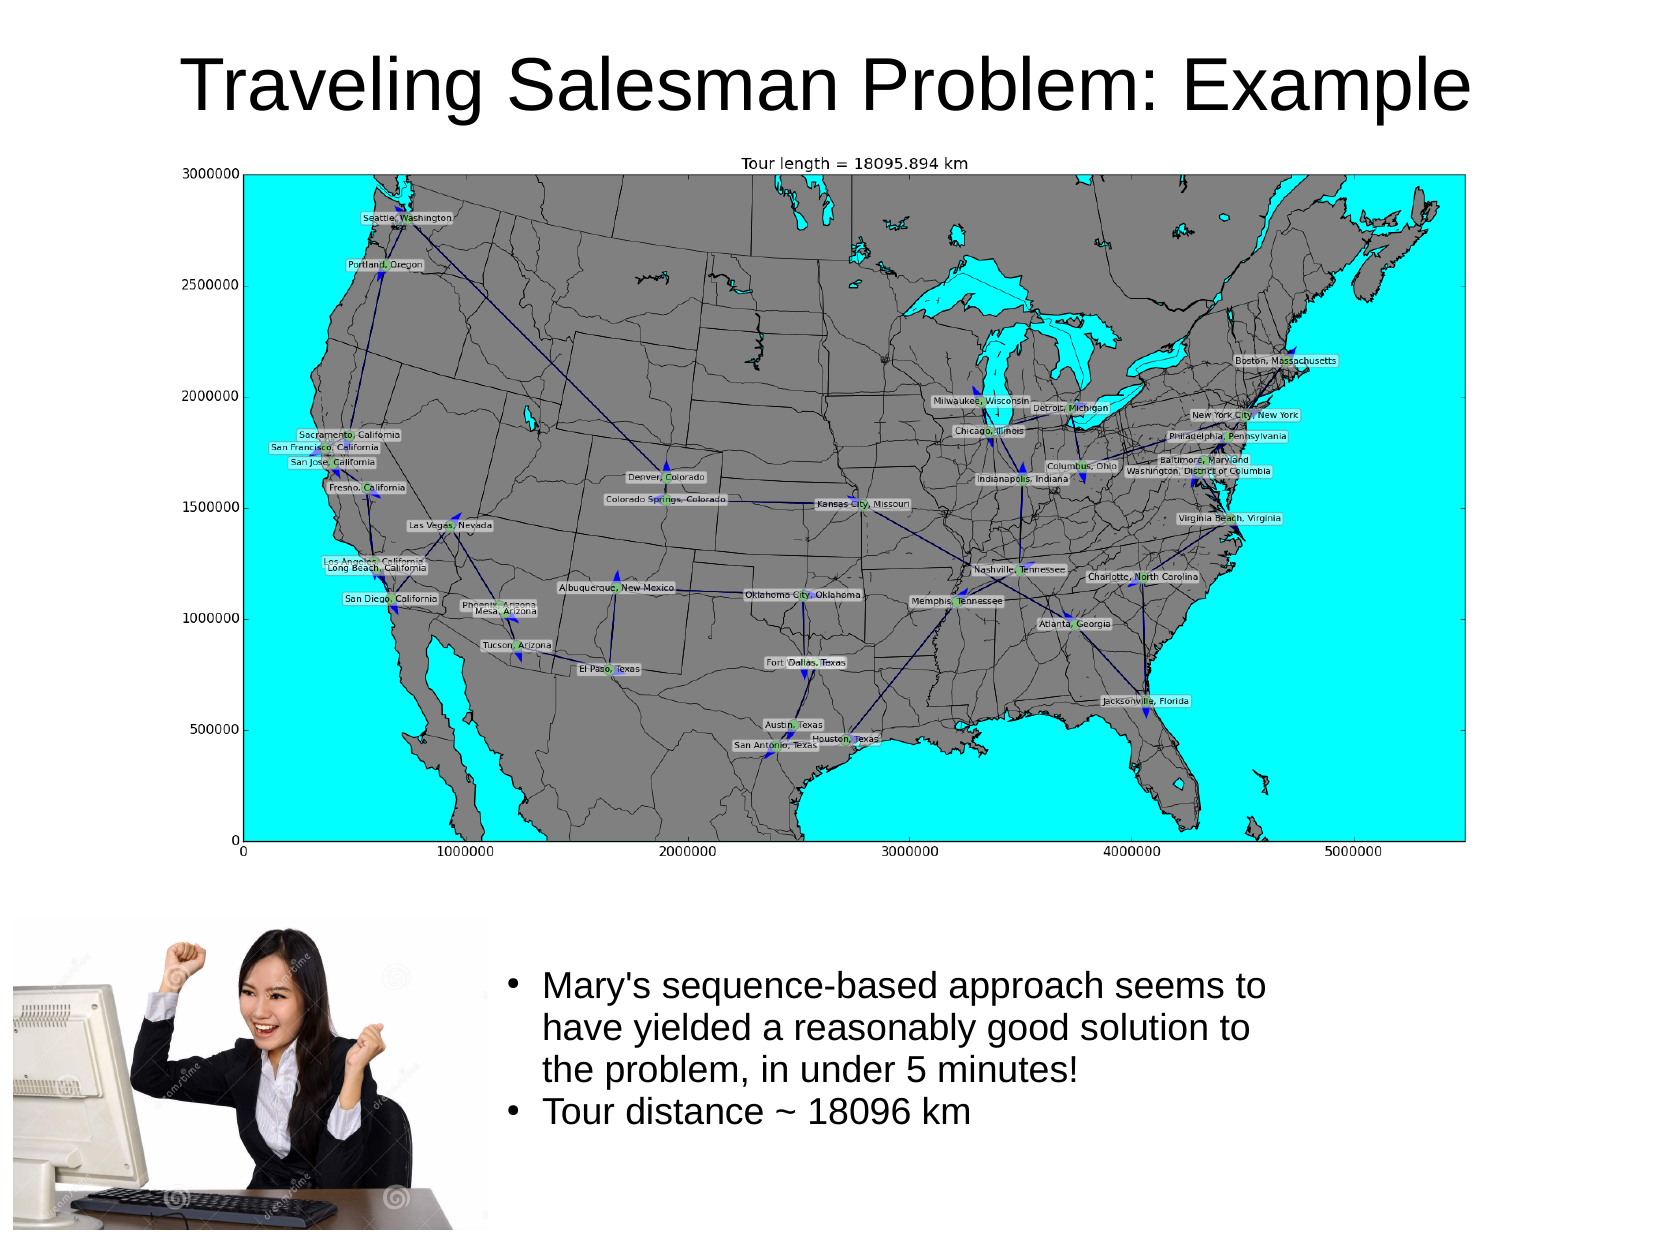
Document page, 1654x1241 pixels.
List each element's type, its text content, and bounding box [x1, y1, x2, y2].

title Traveling Salesman Problem: Example [82, 42, 1571, 127]
picture [181, 146, 1472, 867]
picture [13, 915, 488, 1230]
text_box Mary's sequence-based approach seems to have yielded a reasonably good solution to the problem, in under 5 minutes! Tour distance ~ 18096 km [491, 956, 1287, 1140]
